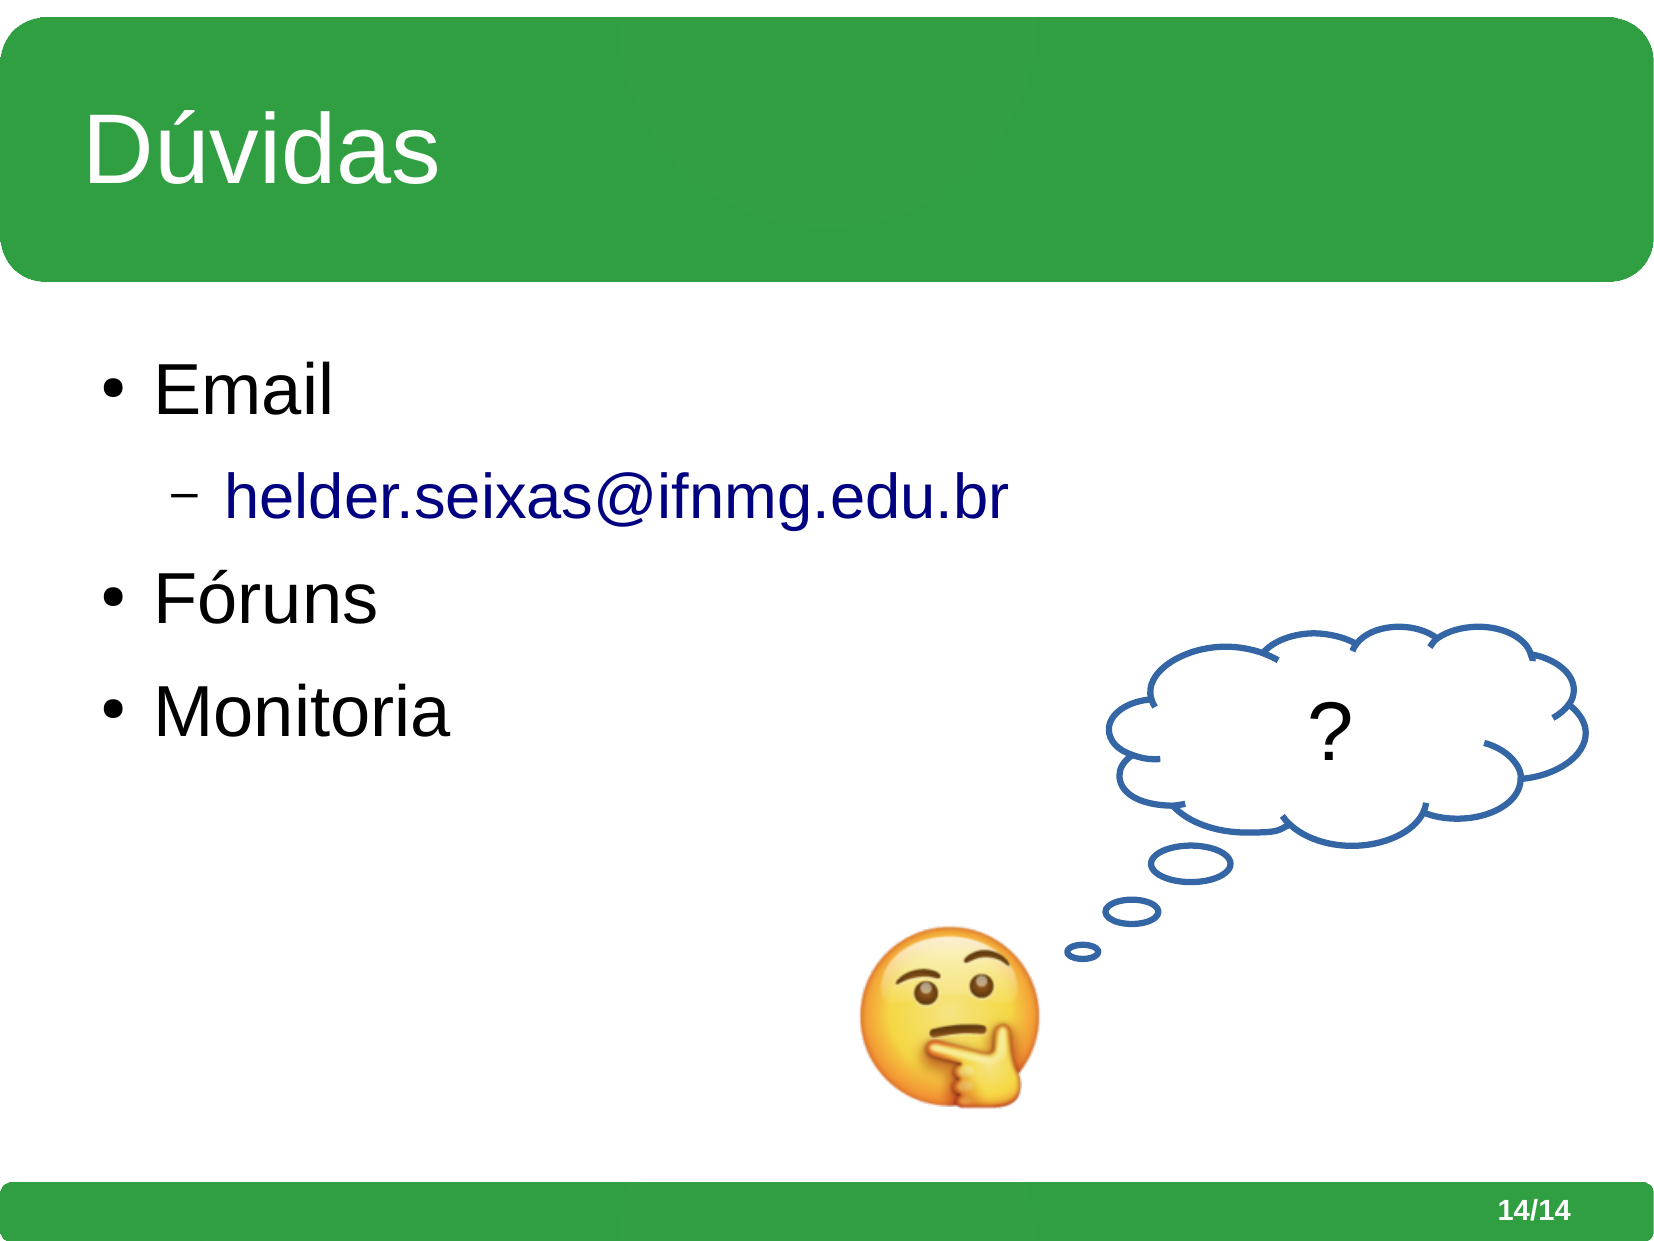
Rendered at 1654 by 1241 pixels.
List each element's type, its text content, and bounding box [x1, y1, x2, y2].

text_box ? [1134, 626, 1586, 846]
list Email helder.seixas@ifnmg.edu.br Fóruns Monitoria [82, 349, 1134, 1069]
title Dúvidas [82, 47, 1571, 252]
text_box ? [1151, 845, 1231, 883]
text_box ? [1134, 899, 1159, 924]
picture [856, 1069, 1044, 1110]
